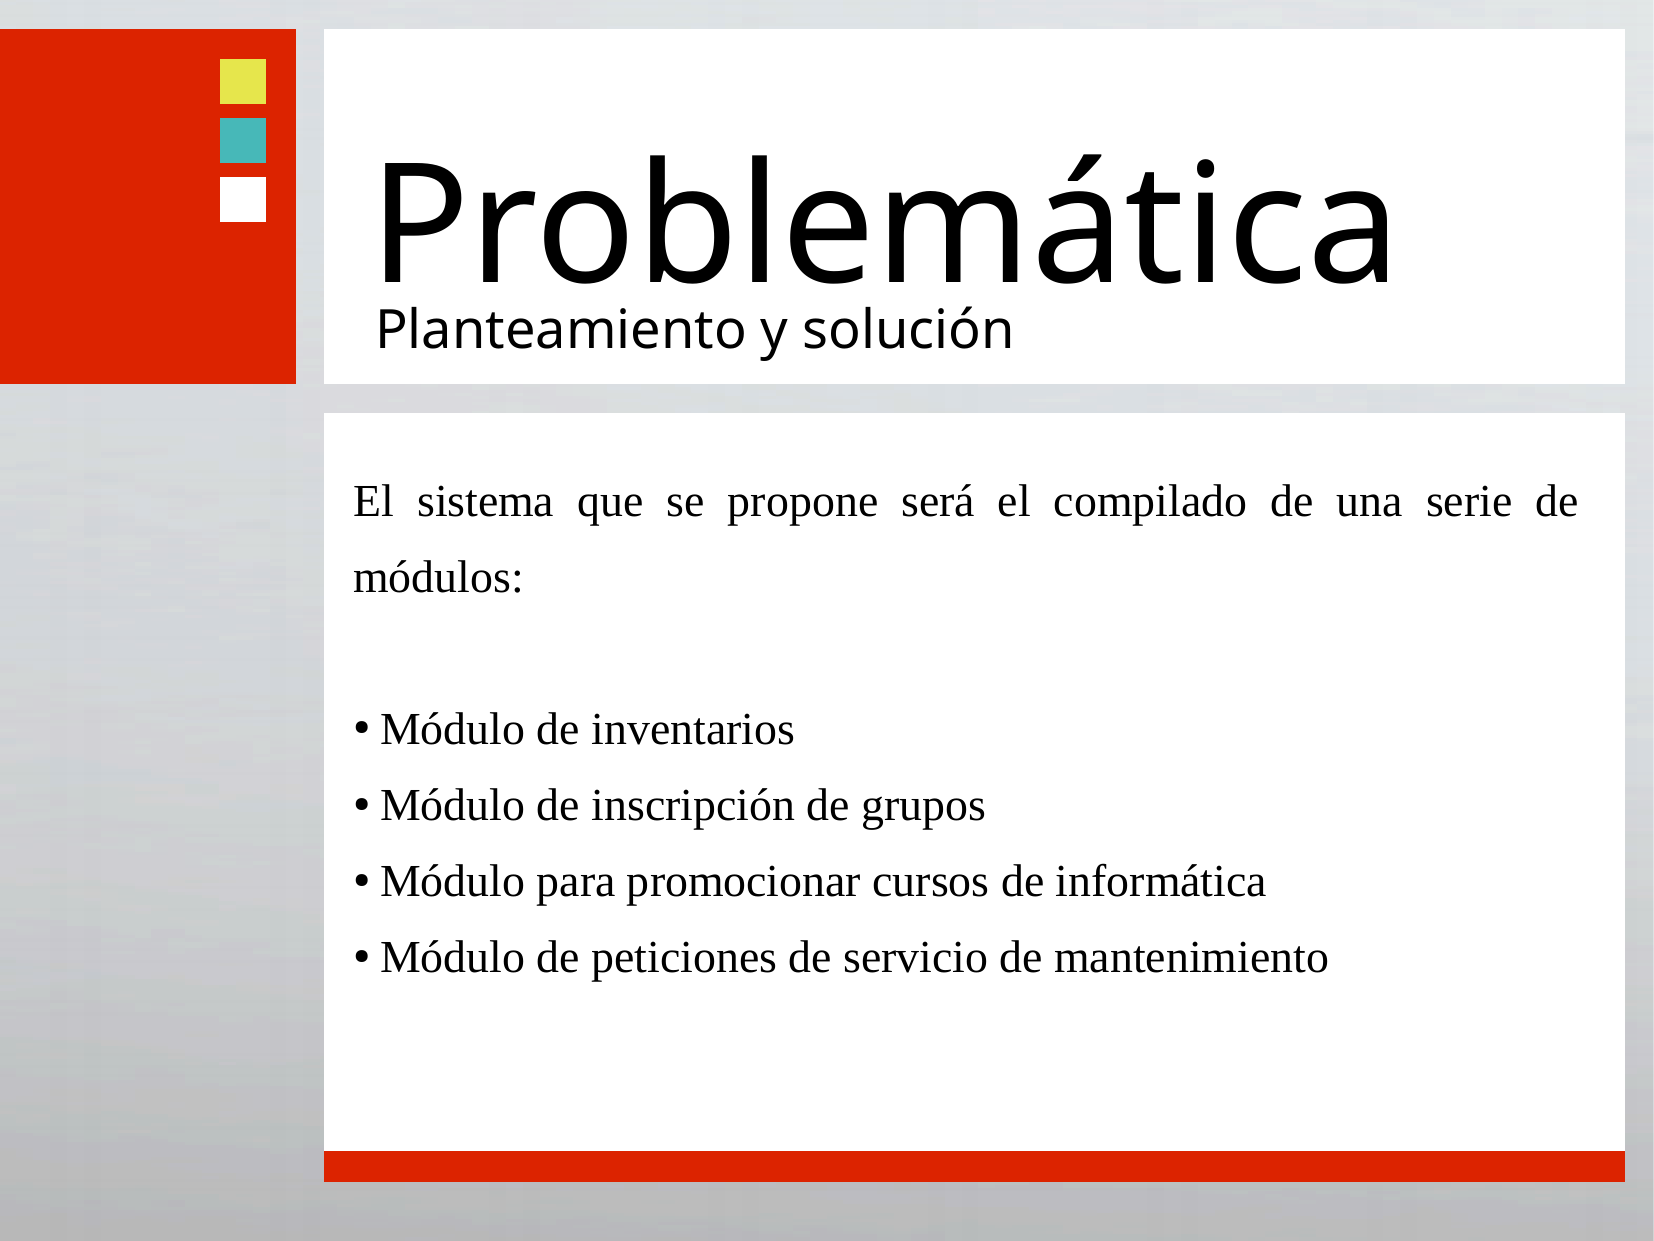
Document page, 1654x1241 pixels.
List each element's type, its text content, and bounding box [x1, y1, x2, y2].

text_box El sistema que se propone será el compilado de una serie de módulos: Módulo de inventarios Módulo de inscripción de grupos Módulo para promocionar cursos de informática Módulo de peticiones de servicio de mantenimiento [338, 442, 1595, 1142]
picture [0, 0, 1654, 1241]
text_box Planteamiento y solución [360, 283, 994, 359]
text_box Problemática [354, 96, 1595, 301]
